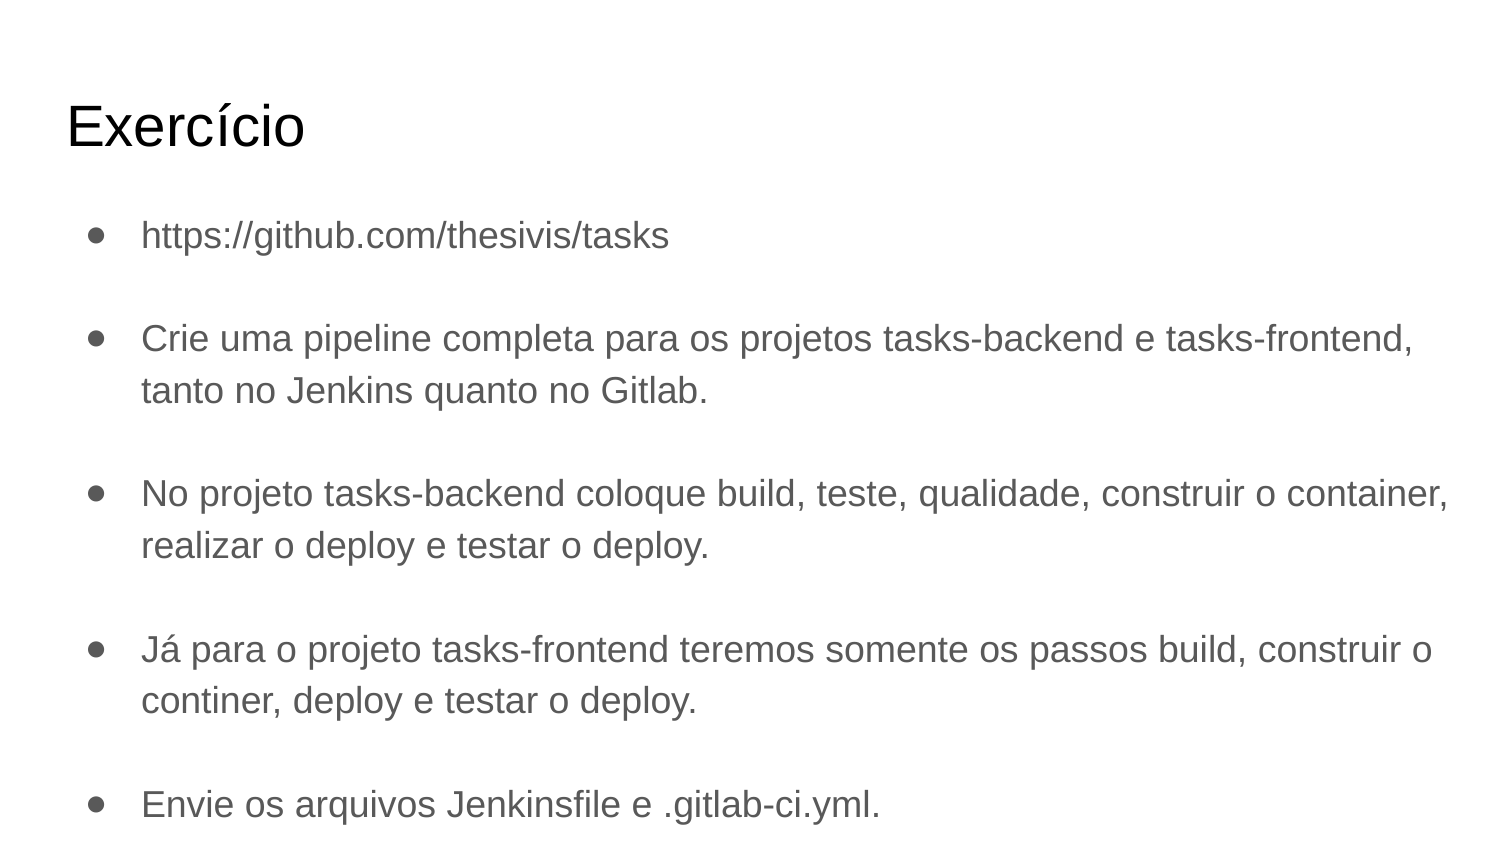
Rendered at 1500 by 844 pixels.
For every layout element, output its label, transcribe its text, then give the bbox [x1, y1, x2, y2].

list https://github.com/thesivis/tasks Crie uma pipeline completa para os projetos tasks-backend e tasks-frontend, tanto no Jenkins quanto no Gitlab. No projeto tasks-backend coloque build, teste, qualidade, construir o container, realizar o deploy e testar o deploy. Já para o projeto tasks-frontend teremos somente os passos build, construir o continer, deploy e testar o deploy. Envie os arquivos Jenkinsfile e .gitlab-ci.yml. [51, 189, 1489, 750]
title Exercício [51, 72, 1449, 167]
